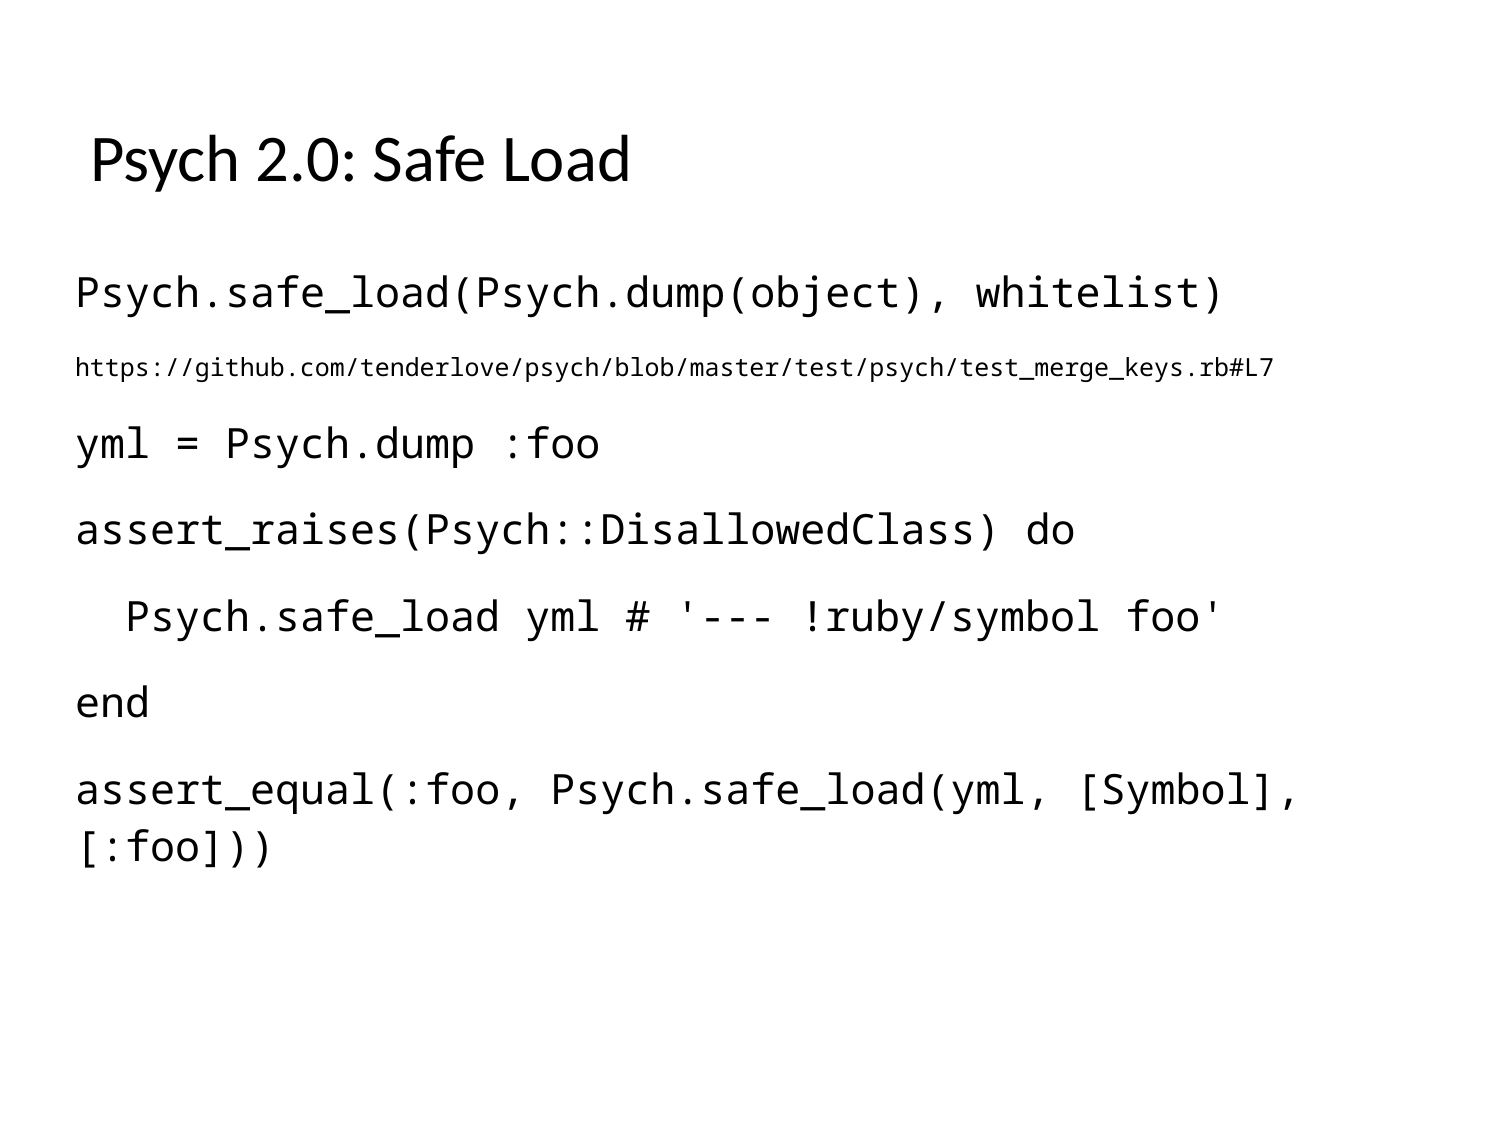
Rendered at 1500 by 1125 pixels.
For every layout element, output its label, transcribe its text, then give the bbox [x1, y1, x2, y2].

list Psych.safe_load(Psych.dump(object), whitelist) https://github.com/tenderlove/psych/blob/master/test/psych/test_merge_keys.rb#L7 yml = Psych.dump :foo assert_raises(Psych::DisallowedClass) do Psych.safe_load yml # '--- !ruby/symbol foo' end assert_equal(:foo, Psych.safe_load(yml, [Symbol], [:foo])) [75, 263, 1395, 916]
title Psych 2.0: Safe Load [90, 43, 1365, 263]
